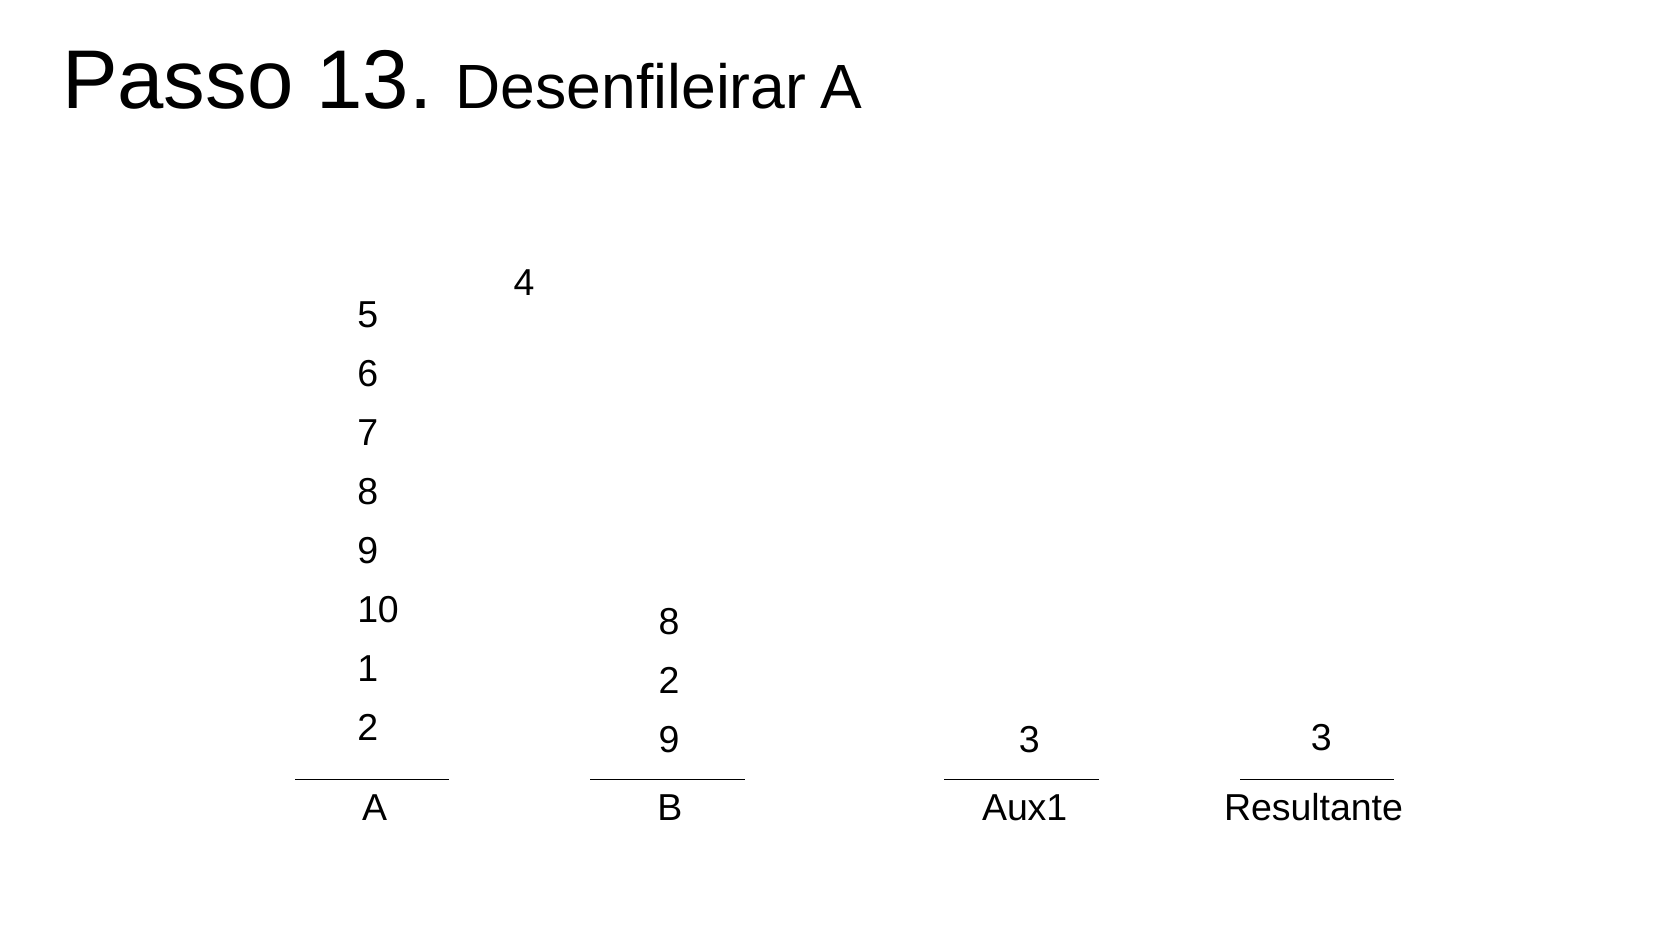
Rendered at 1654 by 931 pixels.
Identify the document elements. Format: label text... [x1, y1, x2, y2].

text_box 9 [643, 710, 695, 768]
text_box 7 [342, 403, 393, 461]
text_box Aux1 [967, 780, 1083, 837]
text_box Resultante [1209, 779, 1418, 837]
text_box 2 [342, 699, 426, 756]
text_box 3 [1003, 710, 1055, 768]
text_box 6 [342, 344, 393, 402]
text_box 5 [342, 285, 393, 343]
text_box A [347, 779, 508, 837]
text_box 8 [342, 462, 393, 520]
text_box Passo 13. Desenfileirar A [47, 25, 1607, 274]
text_box 10 [342, 580, 426, 638]
text_box 1 [342, 640, 426, 697]
text_box 4 [498, 253, 550, 311]
text_box 2 [643, 651, 695, 709]
text_box 8 [643, 592, 695, 650]
text_box 9 [342, 521, 393, 579]
text_box 3 [1296, 708, 1347, 766]
text_box B [642, 780, 698, 837]
